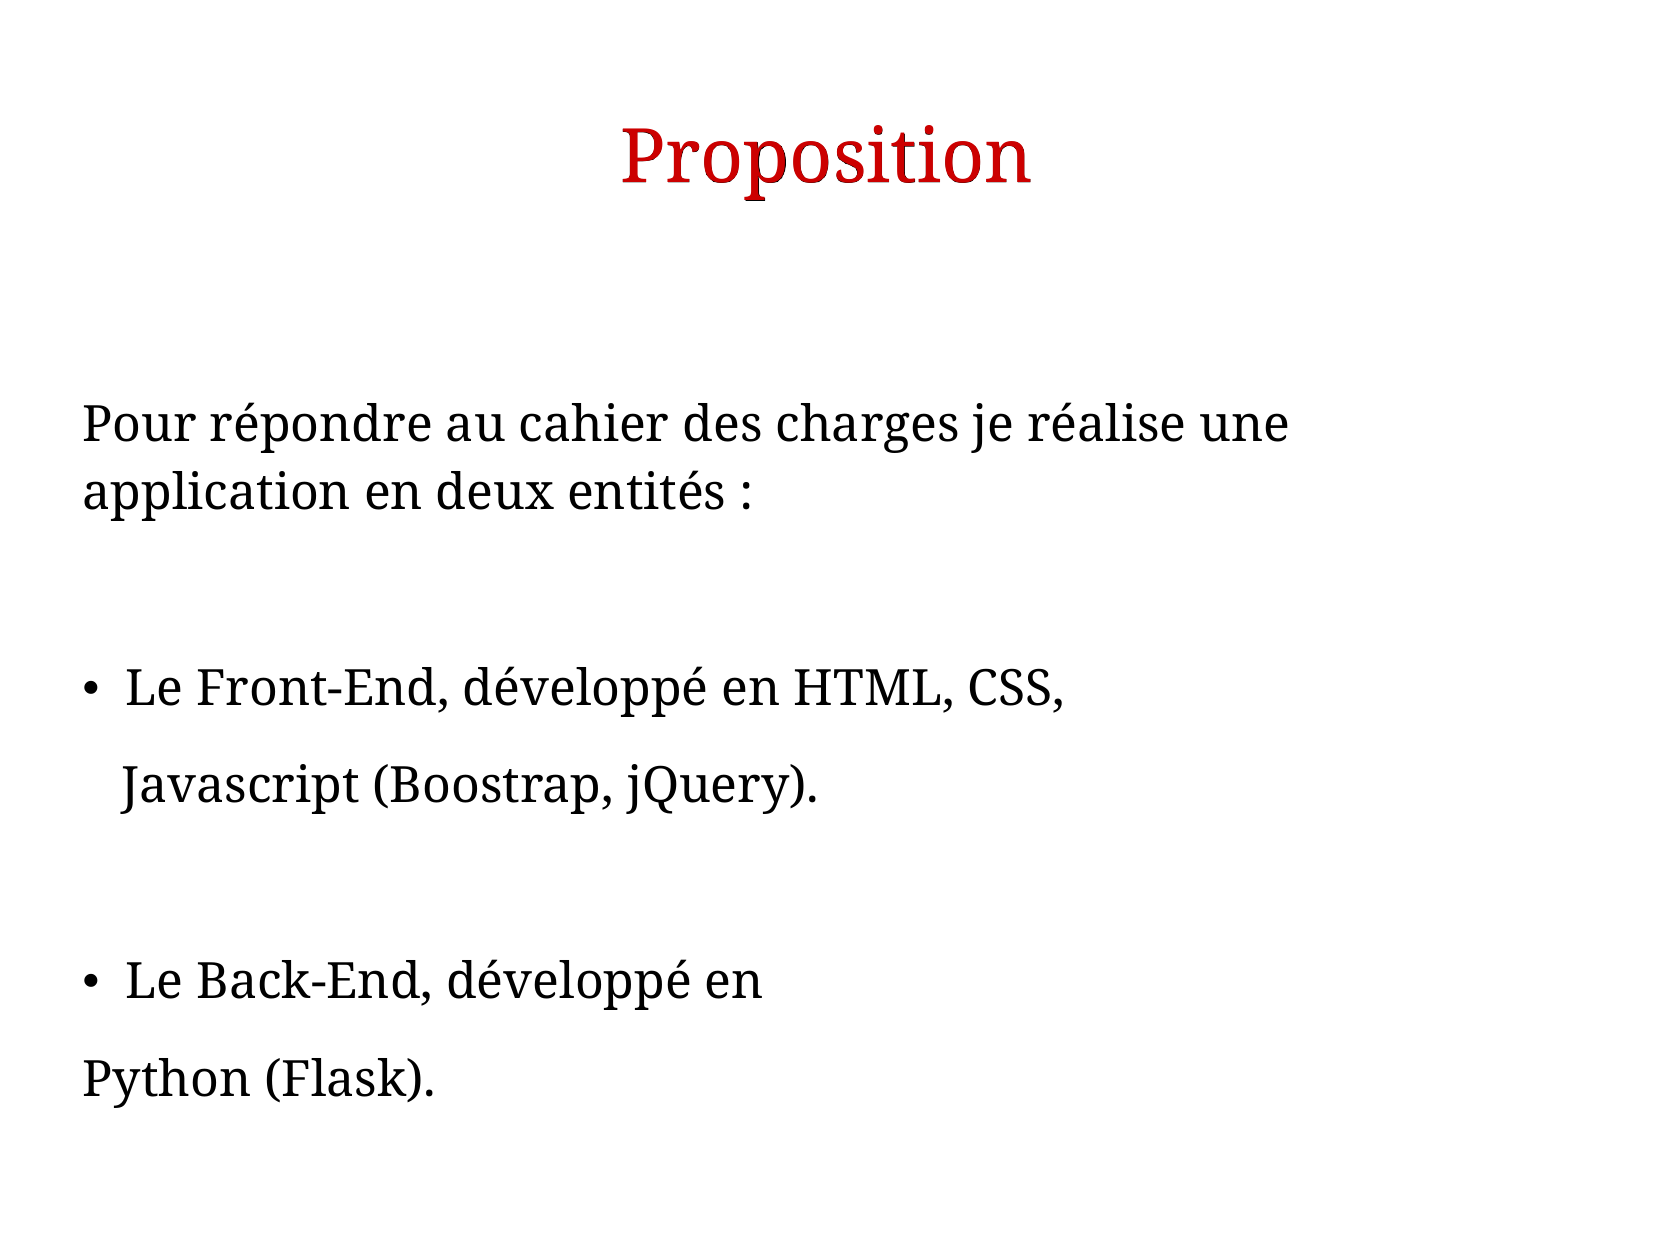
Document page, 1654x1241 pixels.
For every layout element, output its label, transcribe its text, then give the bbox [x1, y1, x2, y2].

list Pour répondre au cahier des charges je réalise une application en deux entités : • Le Front-End, développé en HTML, CSS, Javascript (Boostrap, jQuery). • Le Back-End, développé en Python (Flask). [82, 290, 1571, 1132]
title Proposition [82, 49, 1571, 257]
